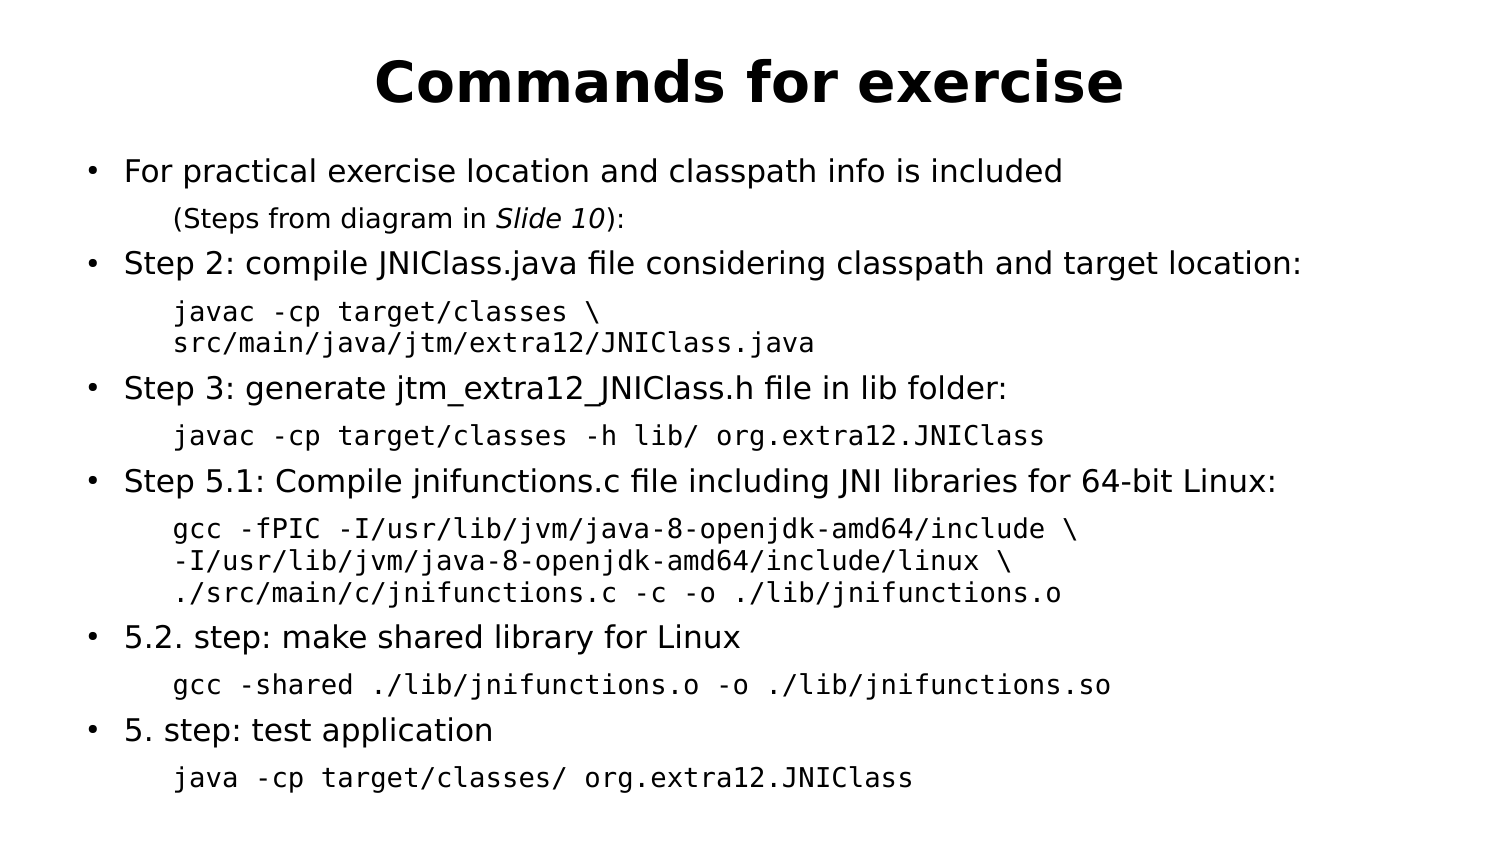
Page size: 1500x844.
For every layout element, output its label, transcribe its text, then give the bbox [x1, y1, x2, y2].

title Commands for exercise [75, 33, 1425, 133]
list For practical exercise location and classpath info is included (Steps from diagram in Slide 10): Step 2: compile JNIClass.java file considering classpath and target location: javac -cp target/classes \ src/main/java/jtm/extra12/JNIClass.java Step 3: generate jtm_extra12_JNIClass.h file in lib folder: javac -cp target/classes -h lib/ org.extra12.JNIClass Step 5.1: Compile jnifunctions.c file including JNI libraries for 64-bit Linux: gcc -fPIC -I/usr/lib/jvm/java-8-openjdk-amd64/include \ -I/usr/lib/jvm/java-8-openjdk-amd64/include/linux \ ./src/main/c/jnifunctions.c -c -o ./lib/jnifunctions.o 5.2. step: make shared library for Linux gcc -shared ./lib/jnifunctions.o -o ./lib/jnifunctions.so 5. step: test application java -cp target/classes/ org.extra12.JNIClass [75, 153, 1395, 807]
